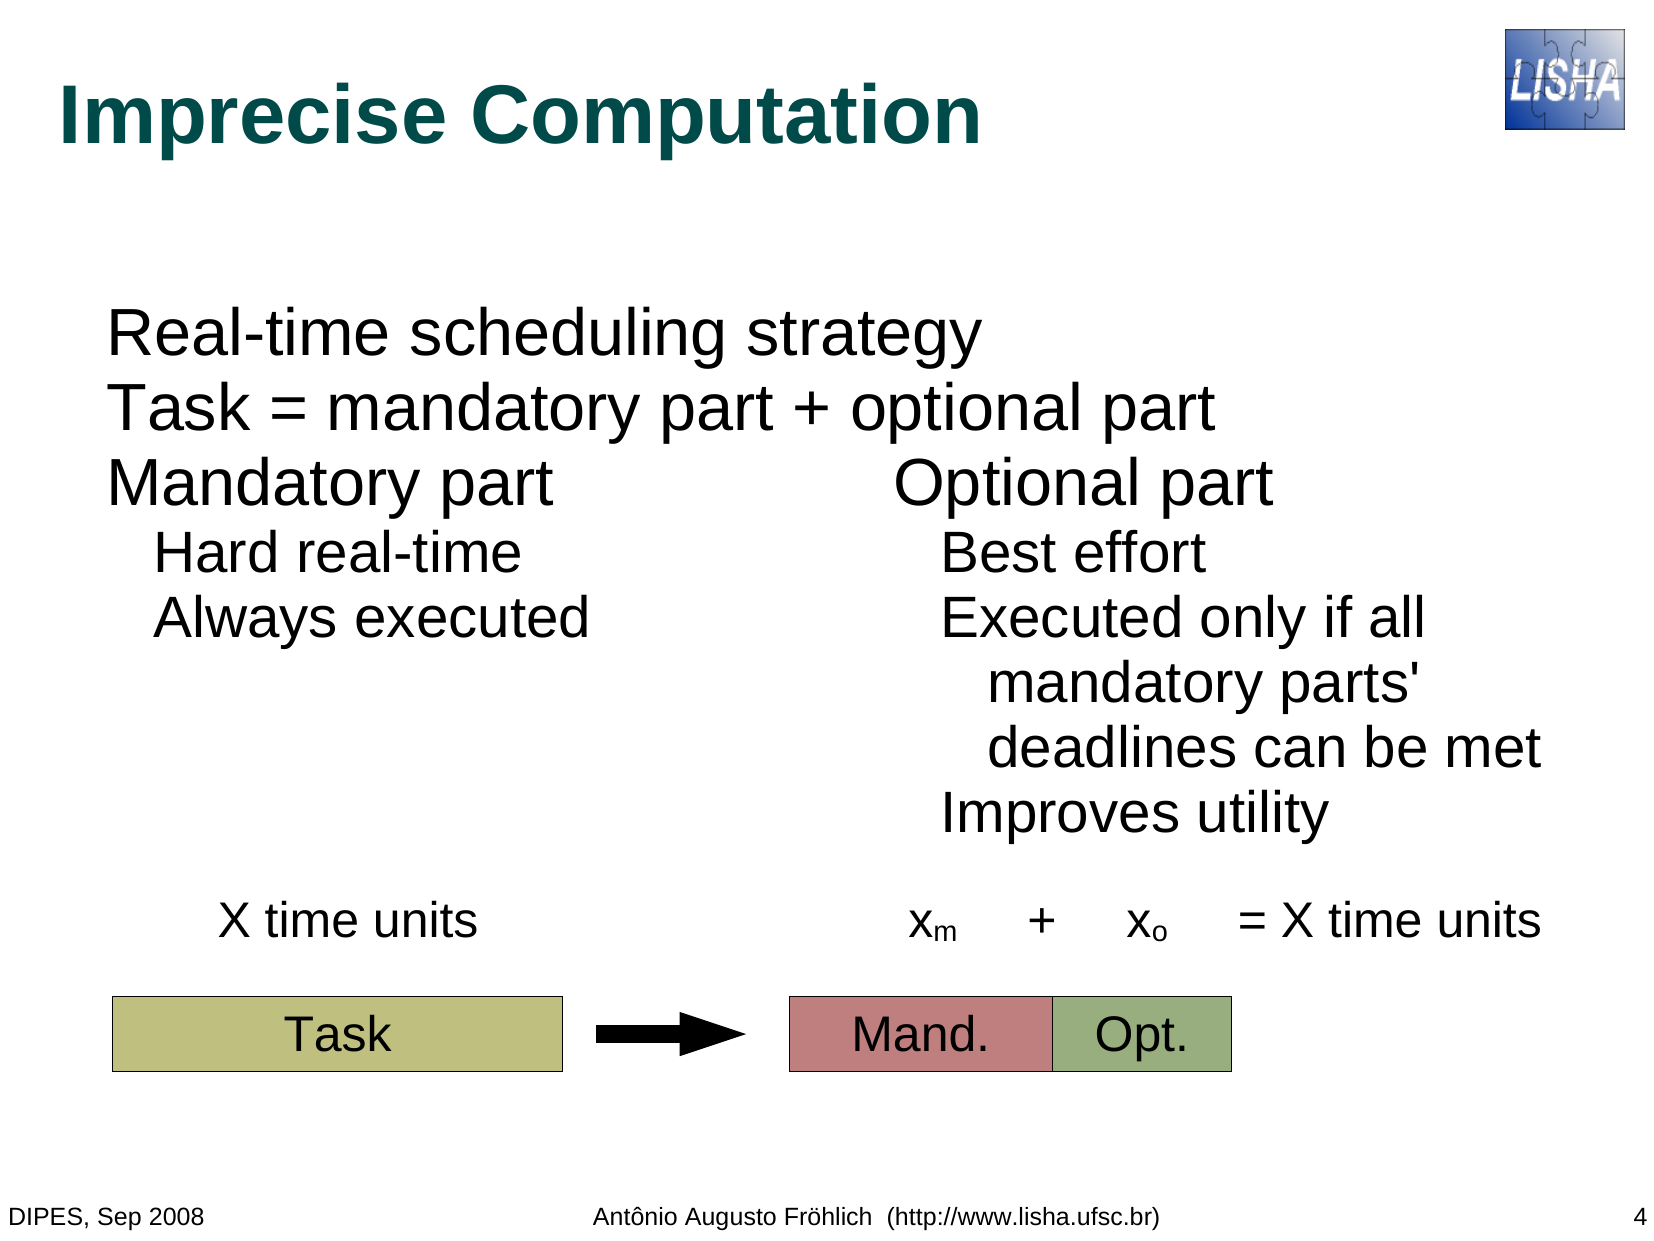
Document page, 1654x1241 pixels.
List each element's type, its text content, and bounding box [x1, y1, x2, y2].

picture [1505, 29, 1625, 130]
text_box Opt. [1053, 996, 1232, 1072]
text_box Task [112, 996, 563, 1072]
text_box Mand. [789, 996, 1053, 1072]
text_box xm + xo = X time units [908, 892, 1543, 982]
text_box X time units [217, 892, 479, 967]
list Real-time scheduling strategy Task = mandatory part + optional part Mandatory part Hard real-time Always executed [59, 295, 845, 1182]
list Optional part Best effort Executed only if all mandatory parts' deadlines can be met Improves utility [845, 295, 1596, 1182]
title Imprecise Computation [58, 11, 1463, 219]
